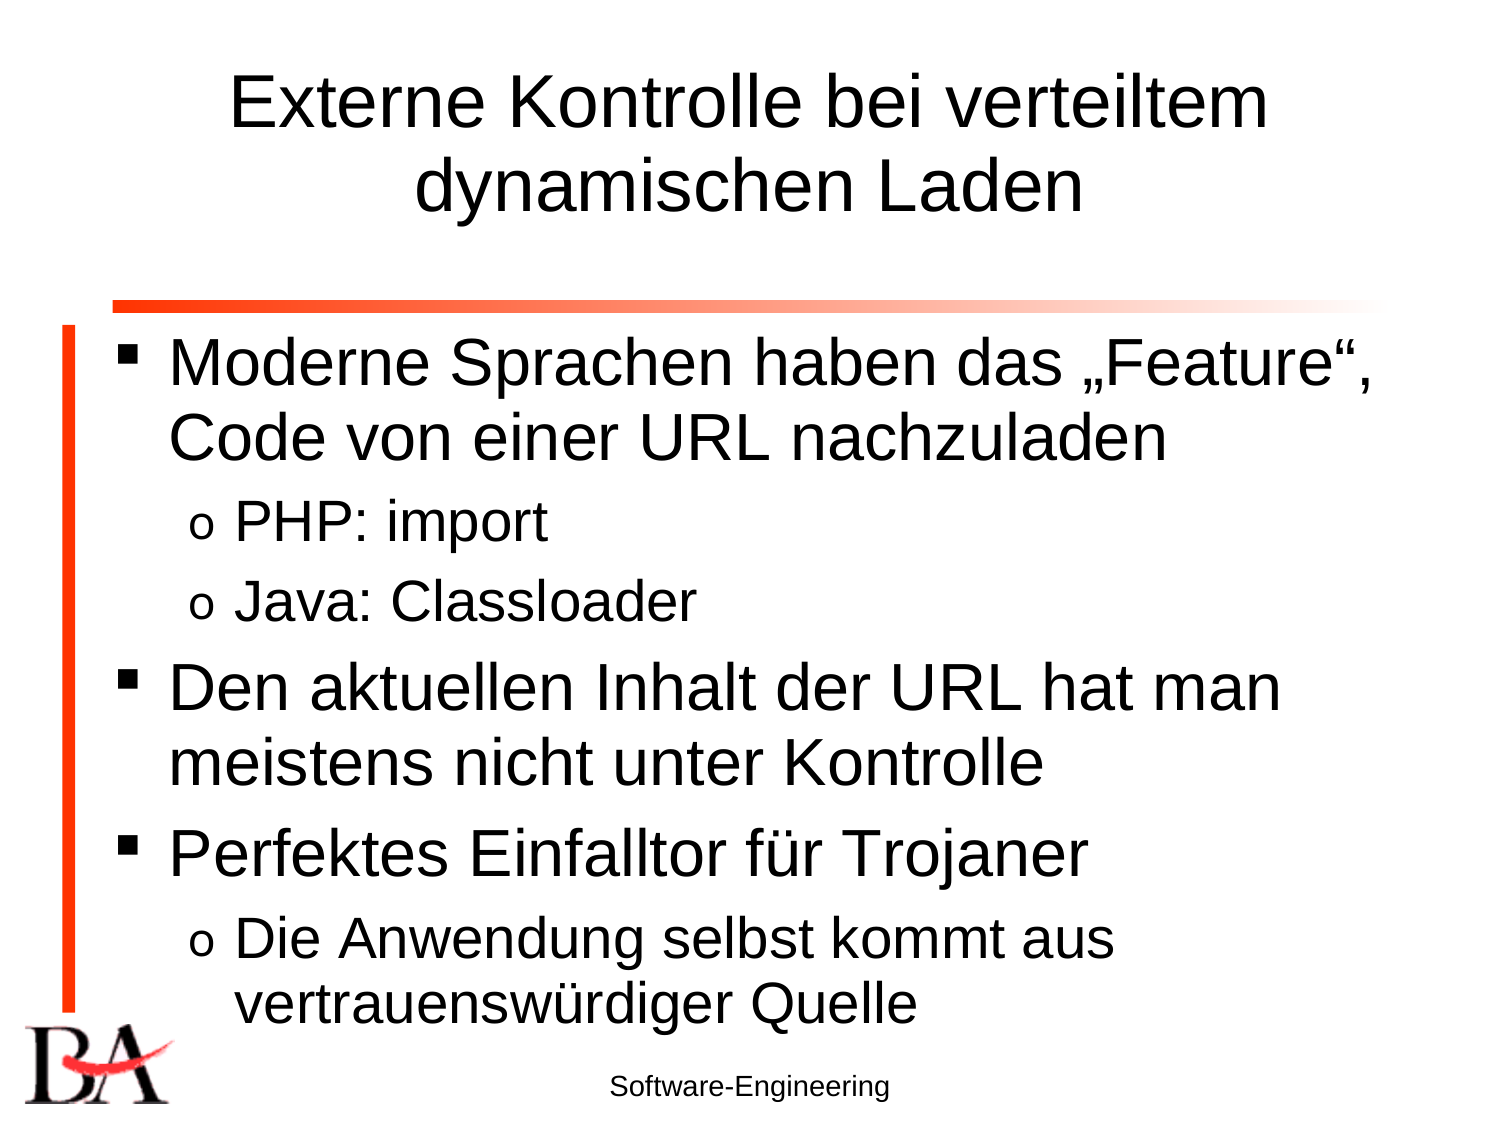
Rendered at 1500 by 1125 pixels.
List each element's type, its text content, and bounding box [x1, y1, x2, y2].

list Moderne Sprachen haben das „Feature“, Code von einer URL nachzuladen PHP: import Java: Classloader Den aktuellen Inhalt der URL hat man meistens nicht unter Kontrolle Perfektes Einfalltor für Trojaner Die Anwendung selbst kommt aus vertrauenswürdiger Quelle [112, 324, 1388, 1036]
picture [24, 1024, 175, 1104]
title Externe Kontrolle bei verteiltem dynamischen Laden [112, 28, 1388, 259]
